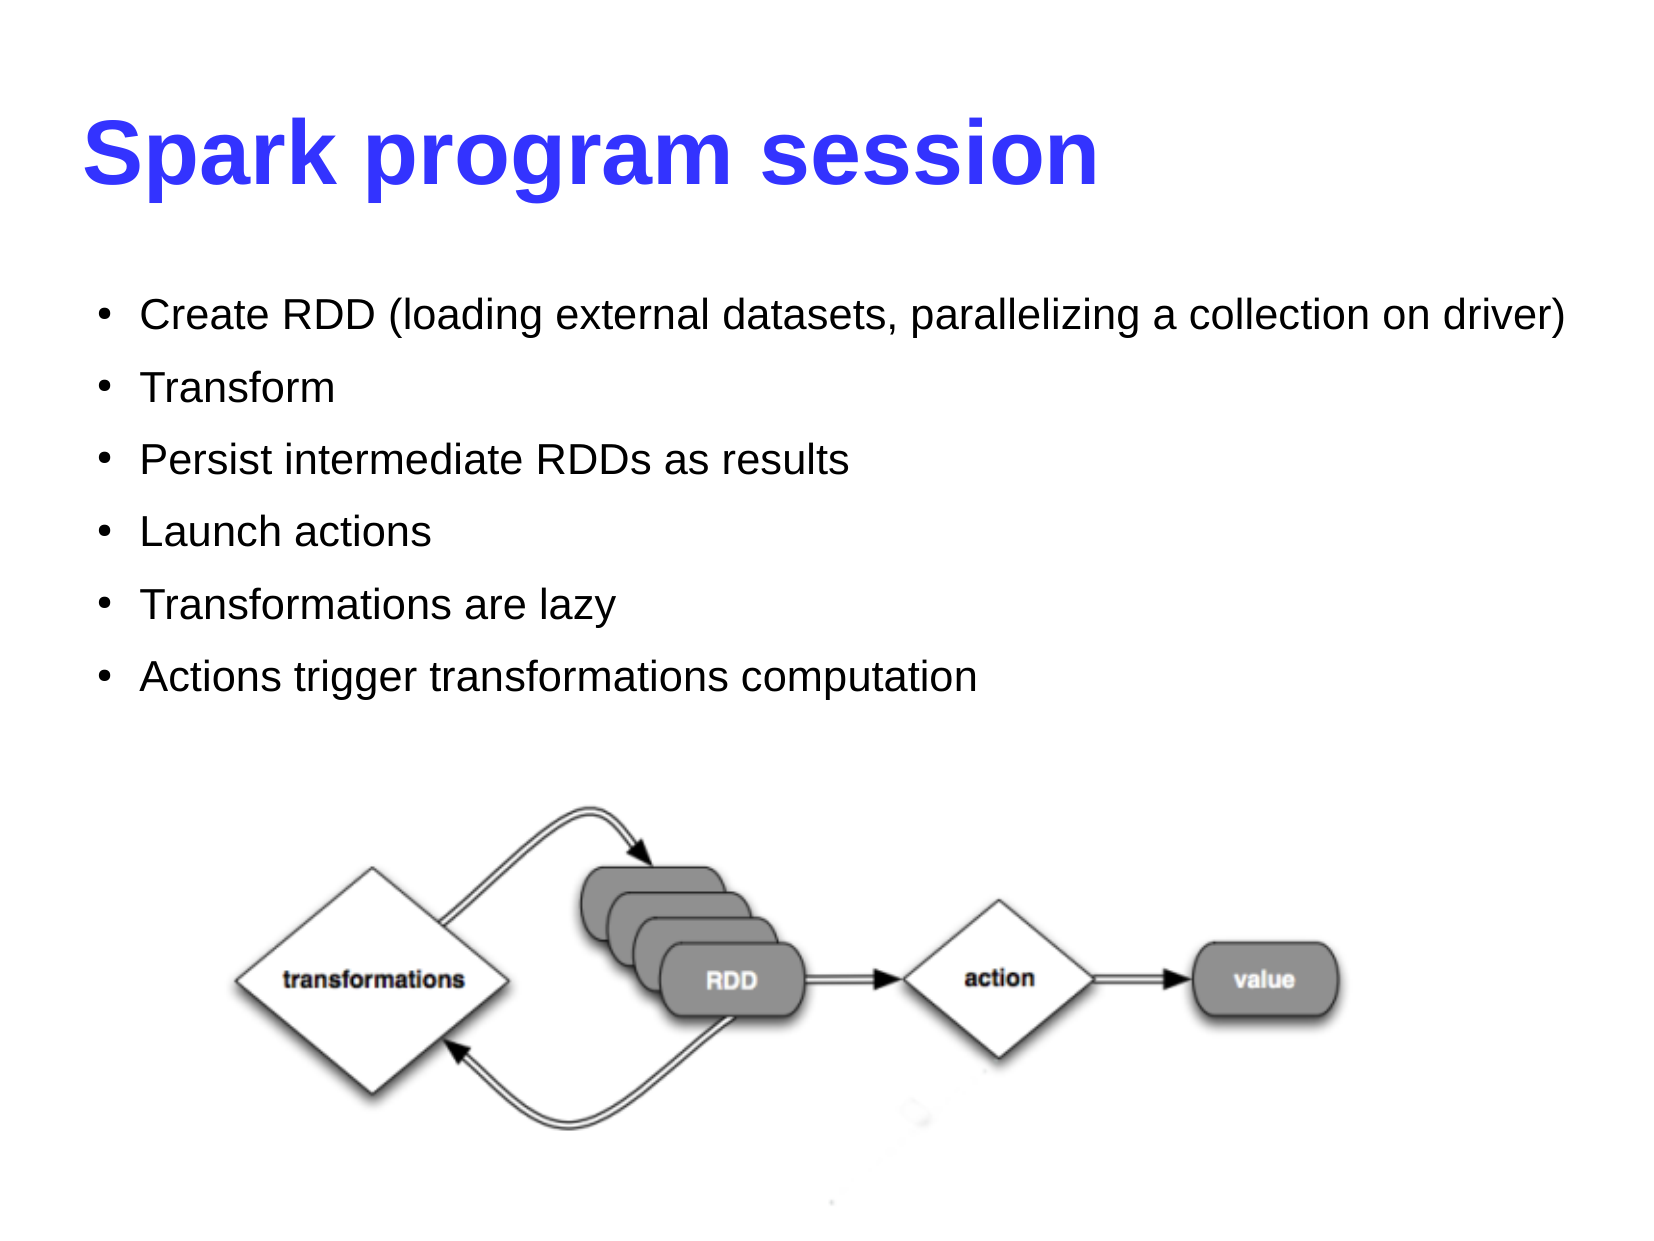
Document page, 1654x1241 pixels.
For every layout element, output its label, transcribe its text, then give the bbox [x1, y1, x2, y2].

list Create RDD (loading external datasets, parallelizing a collection on driver) Transform Persist intermediate RDDs as results Launch actions Transformations are lazy Actions trigger transformations computation [82, 290, 1571, 796]
picture [150, 734, 1381, 1210]
title Spark program session [82, 49, 1571, 257]
